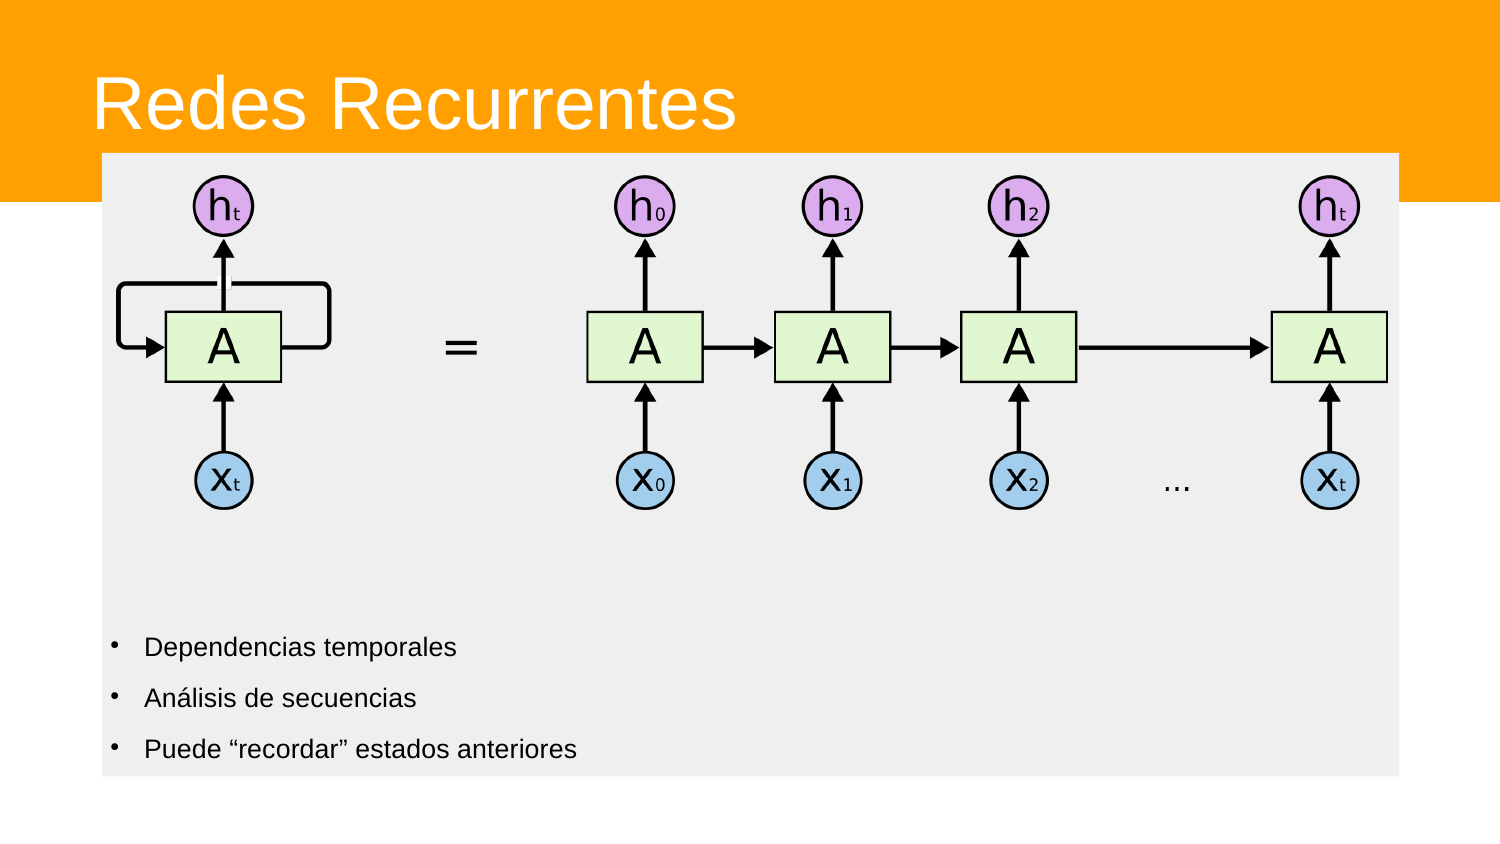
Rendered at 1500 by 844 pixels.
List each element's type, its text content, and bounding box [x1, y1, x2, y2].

list Dependencias temporales Análisis de secuencias Puede “recordar” estados anteriores [98, 630, 1396, 766]
title Redes Recurrentes [76, 17, 1391, 160]
picture [116, 175, 1388, 511]
